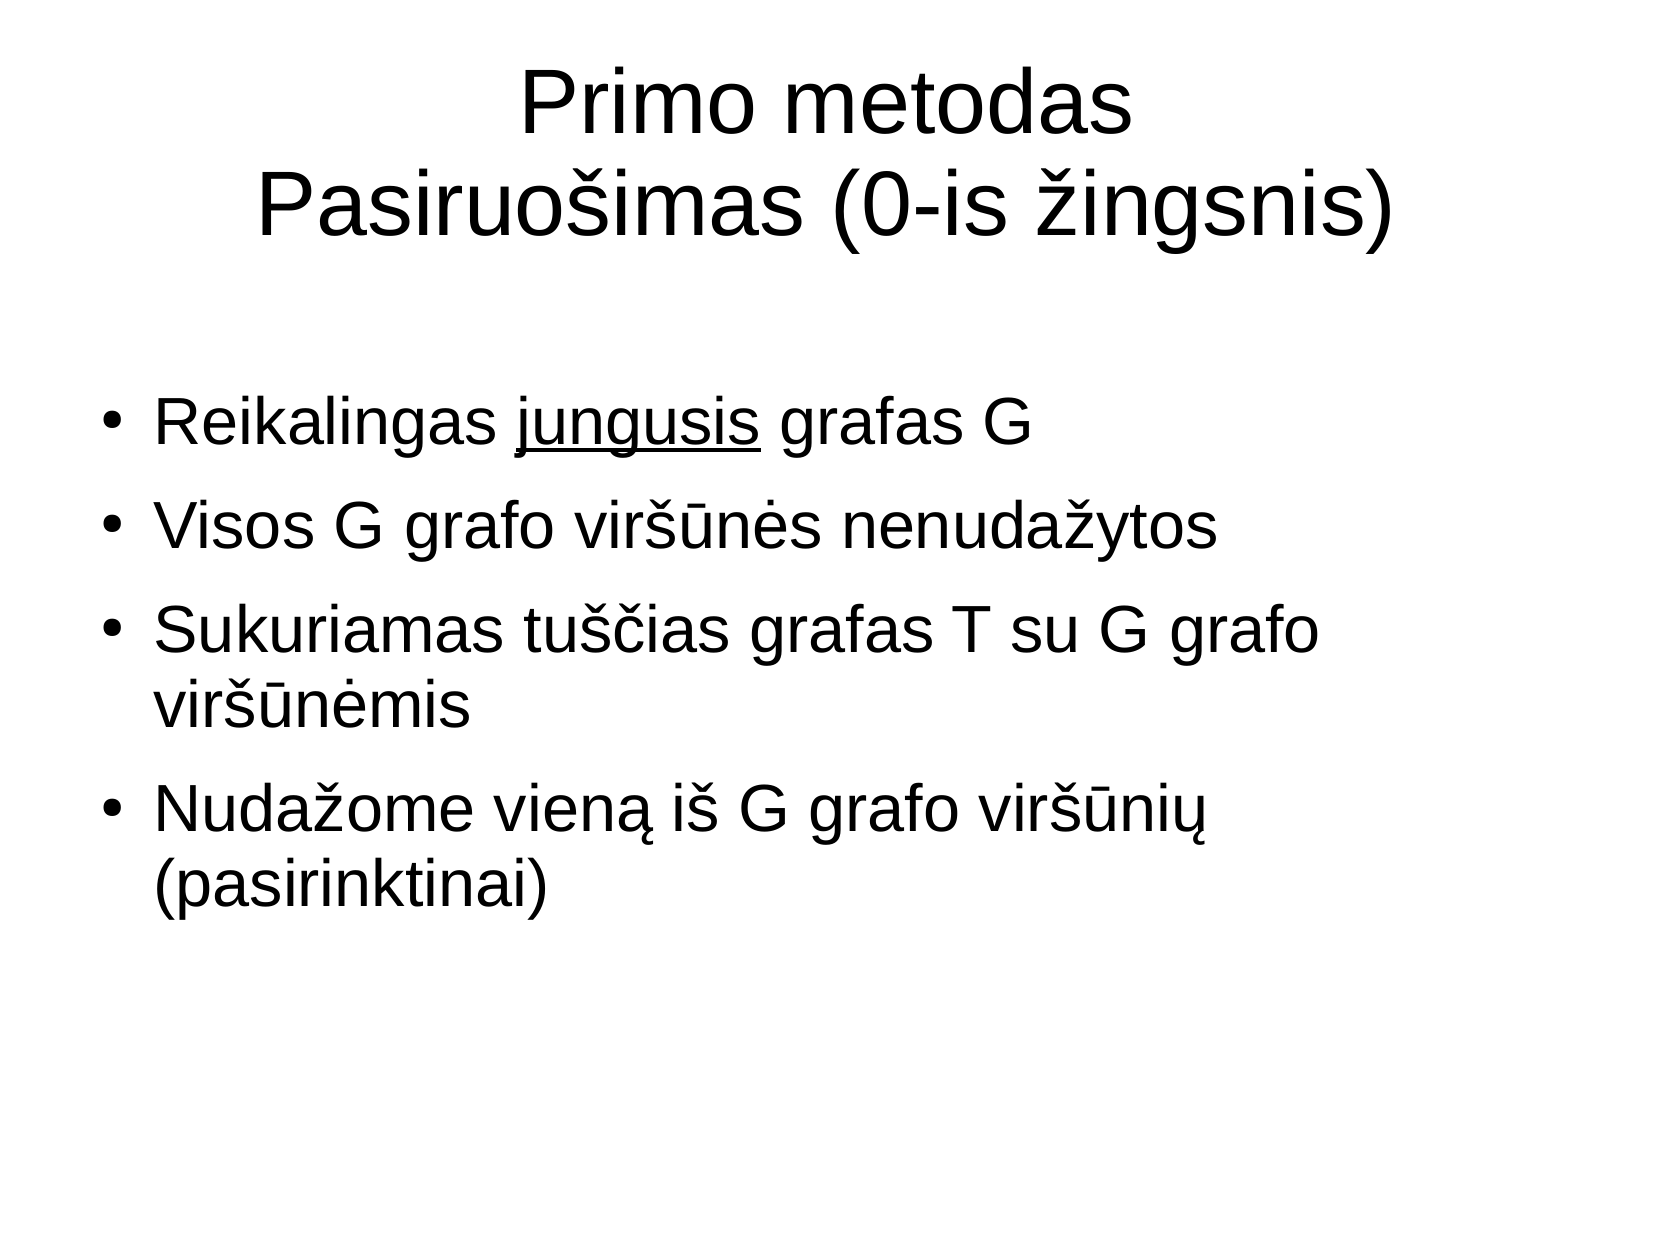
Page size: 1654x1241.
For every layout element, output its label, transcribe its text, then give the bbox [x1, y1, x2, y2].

title Primo metodas Pasiruošimas (0-is žingsnis) [82, 49, 1571, 257]
list Reikalingas jungusis grafas G Visos G grafo viršūnės nenudažytos Sukuriamas tuščias grafas T su G grafo viršūnėmis Nudažome vieną iš G grafo viršūnių (pasirinktinai) [82, 383, 1571, 1010]
